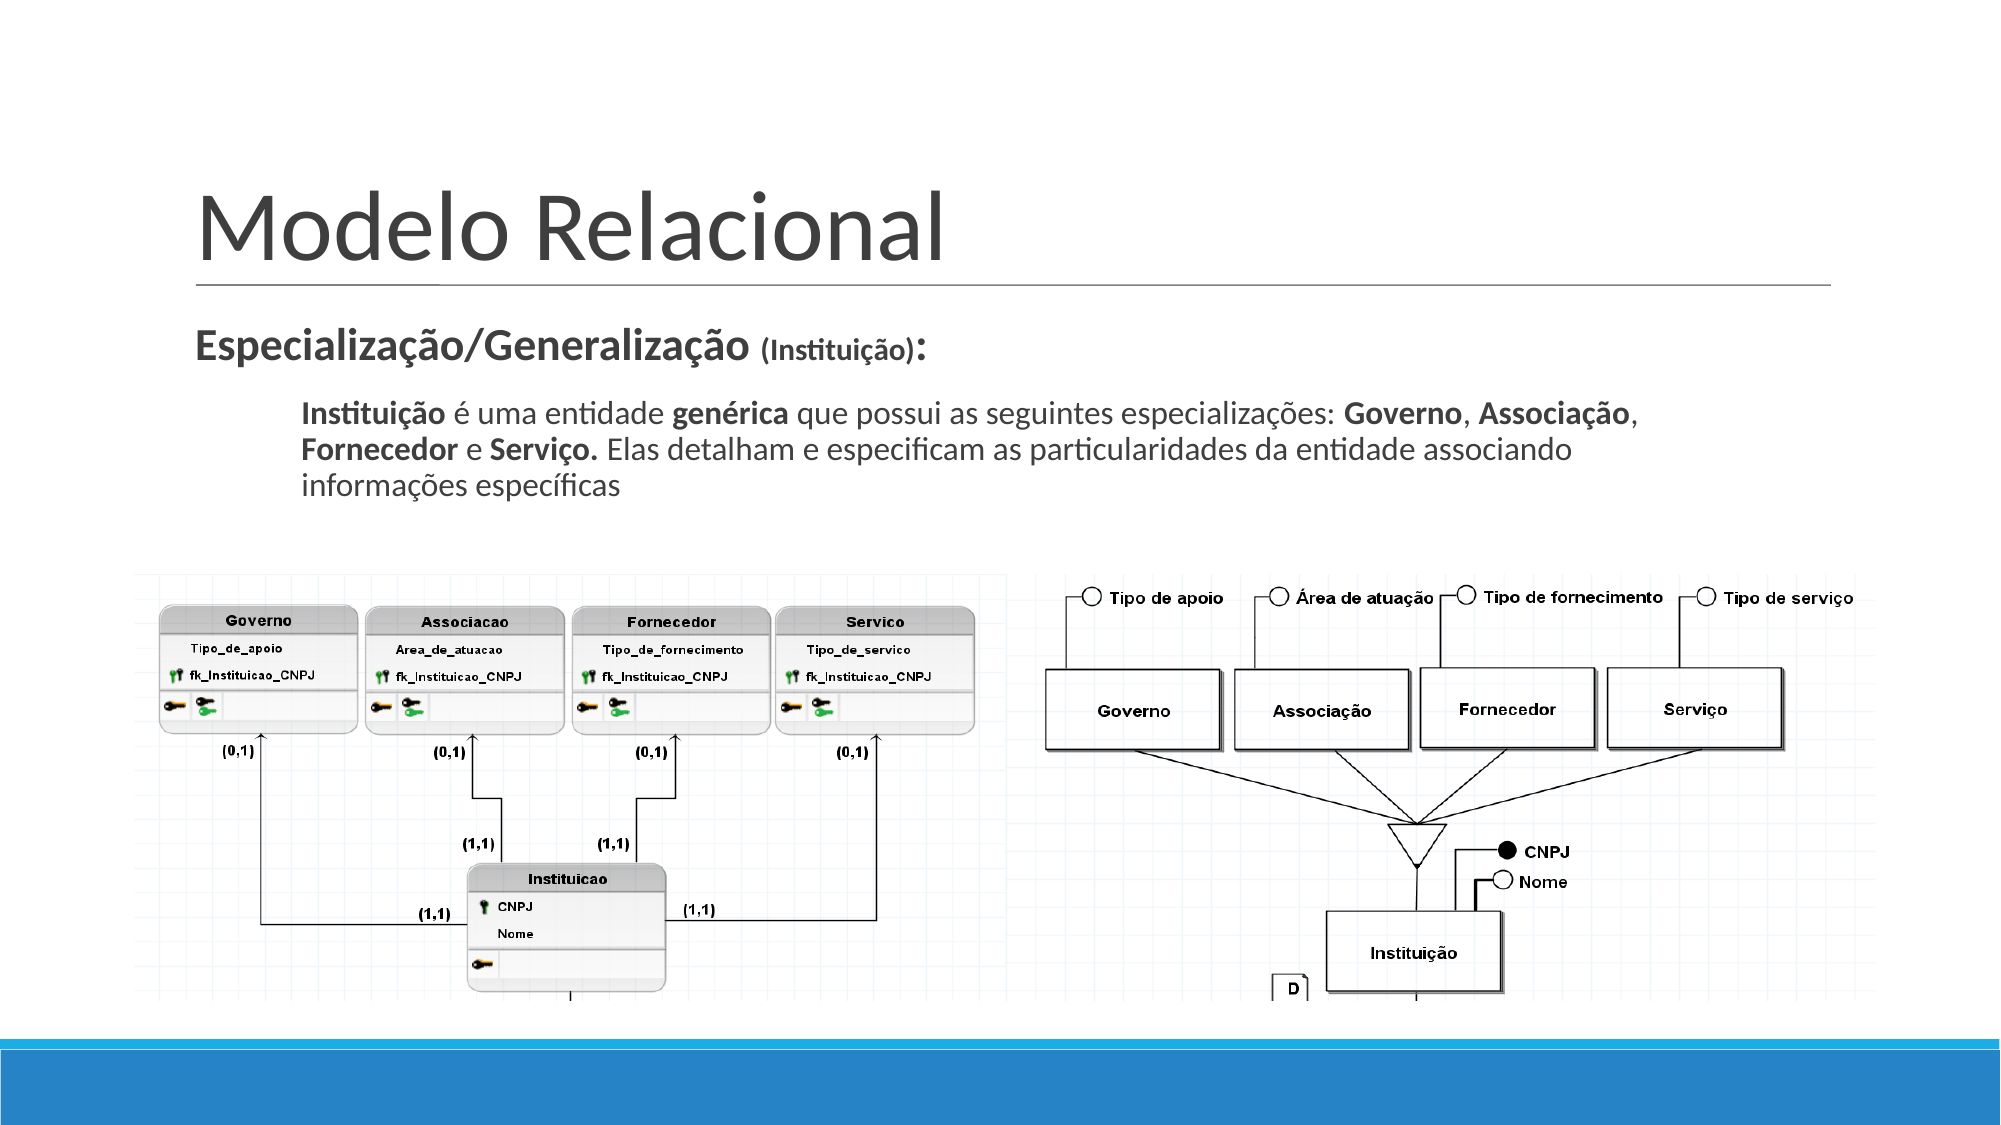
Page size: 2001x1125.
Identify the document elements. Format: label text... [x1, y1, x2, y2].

picture [134, 574, 1876, 1001]
text_box Modelo Relacional [179, 46, 1830, 285]
text_box Especialização/Generalização (Instituição): [179, 299, 1830, 382]
text_box Instituição é uma entidade genérica que possui as seguintes especializações: Governo, Associação, Fornecedor e Serviço. Elas detalham e especificam as particularidades da entidade associando informações específicas [286, 381, 1714, 519]
